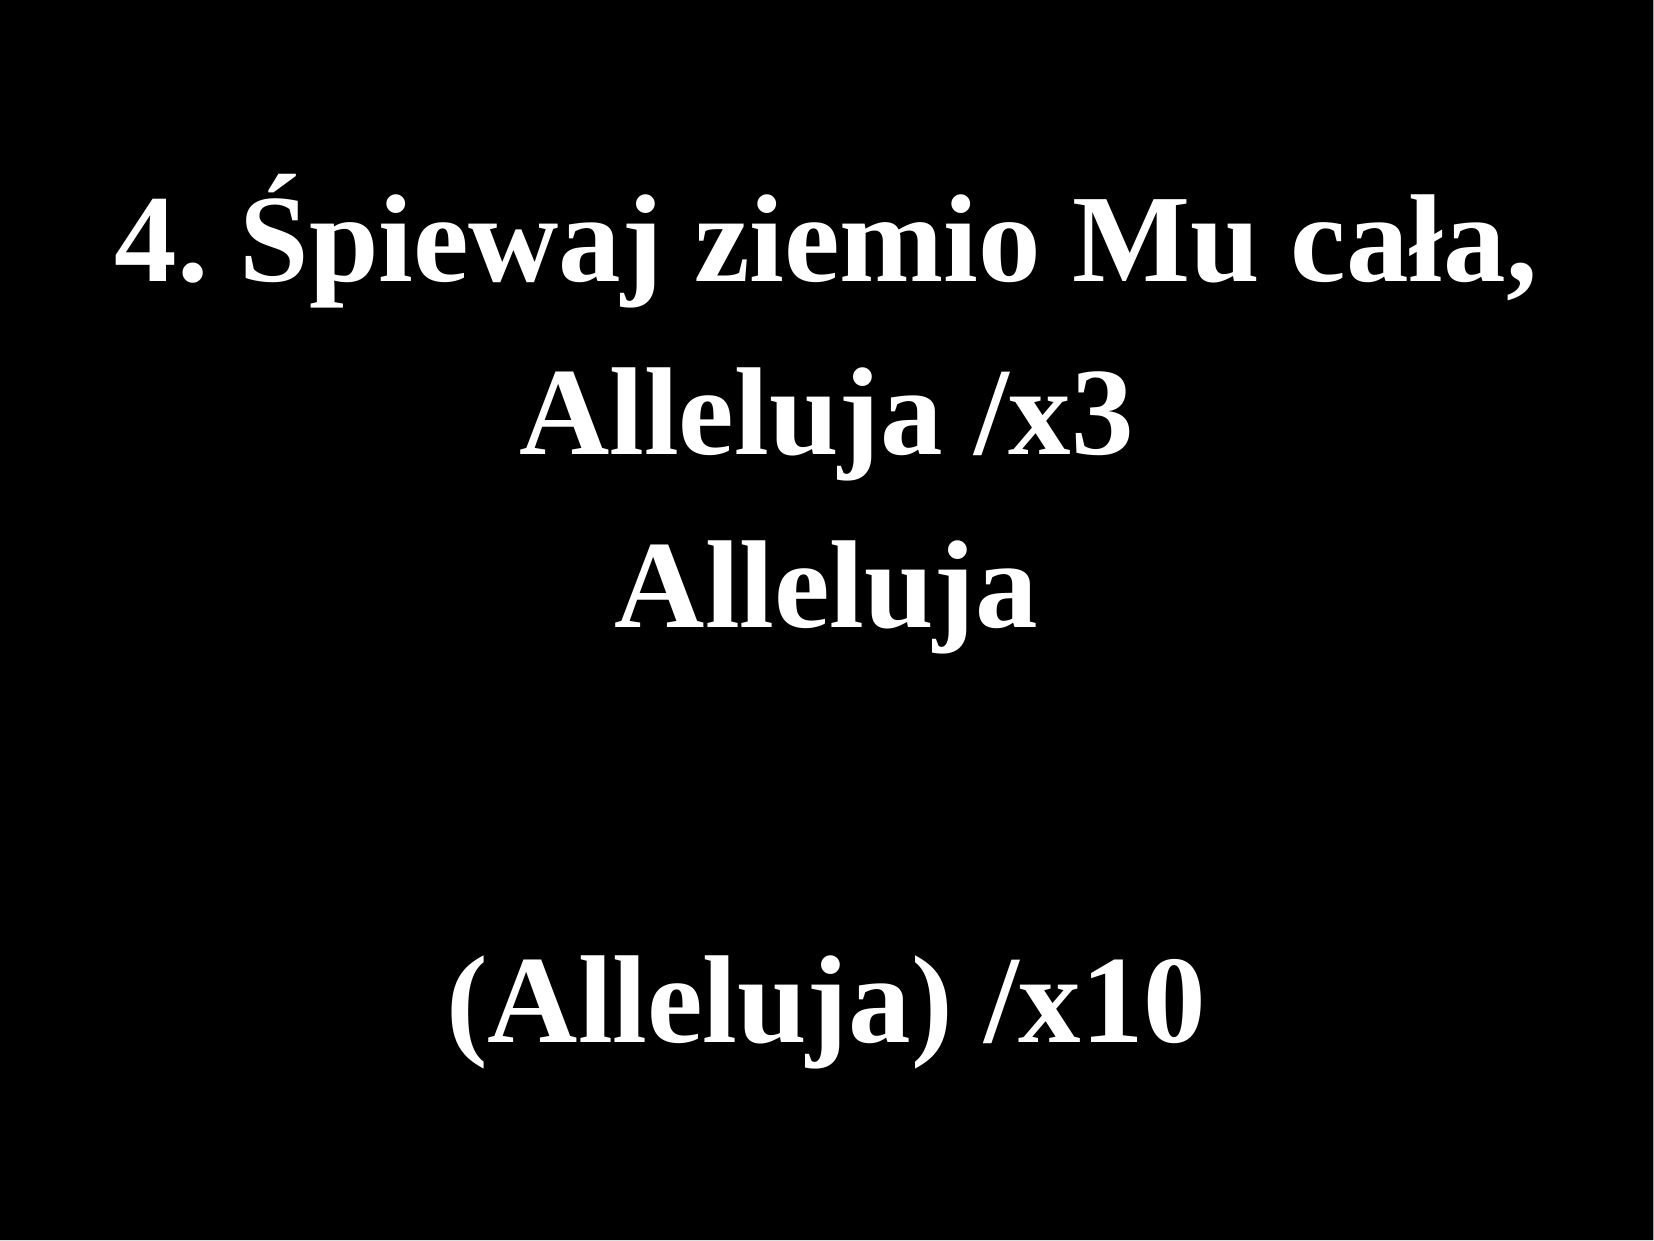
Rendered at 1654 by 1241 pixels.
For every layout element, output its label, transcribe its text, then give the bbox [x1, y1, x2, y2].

title 4. Śpiewaj ziemio Mu cała, ppp Alleluja /x3 ppp Alleluja (Alleluja) /x10 [0, 0, 1654, 1241]
